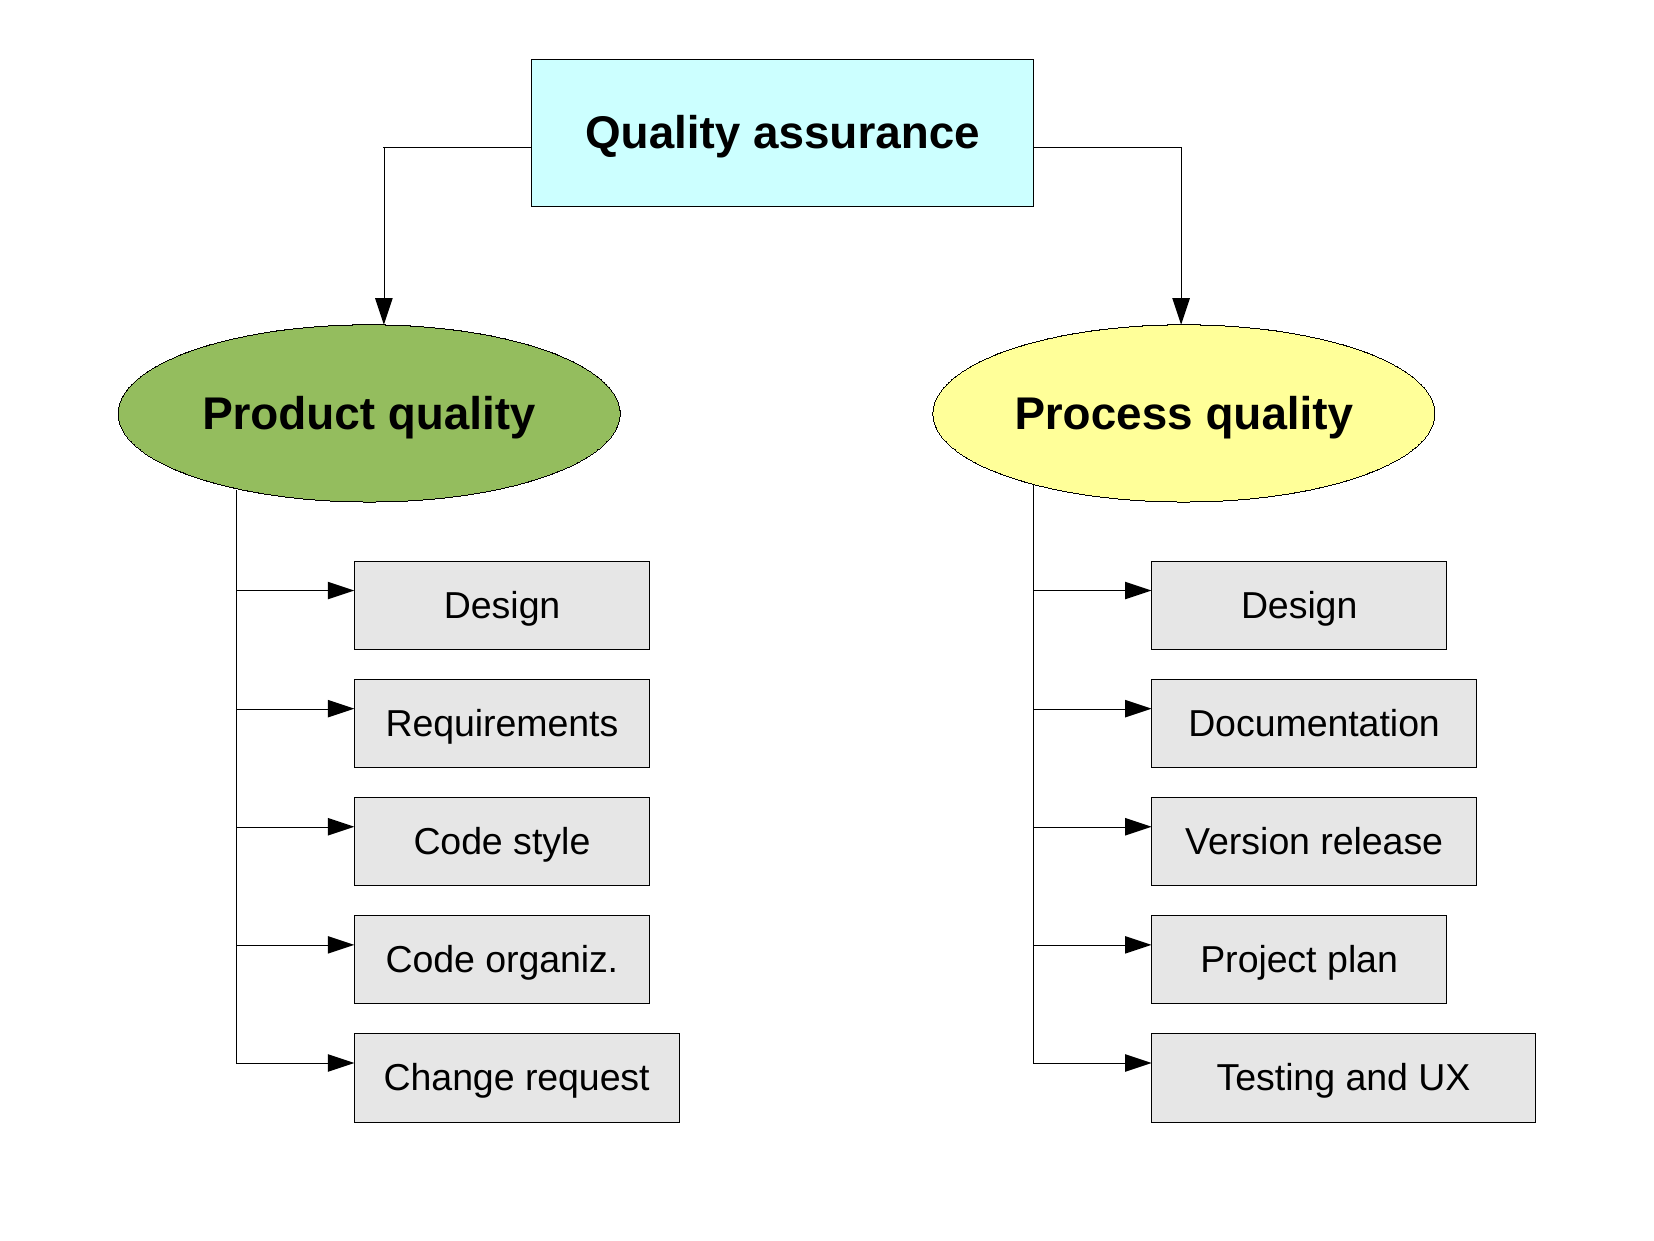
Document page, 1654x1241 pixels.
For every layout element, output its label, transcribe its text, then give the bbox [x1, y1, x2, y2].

text_box Product quality [118, 324, 621, 503]
text_box Code style [354, 797, 650, 886]
text_box Quality assurance [531, 59, 1034, 207]
text_box Design [1151, 561, 1447, 650]
text_box Code organiz. [354, 915, 650, 1004]
text_box Requirements [354, 679, 650, 768]
text_box Process quality [932, 324, 1435, 503]
text_box Documentation [1151, 679, 1477, 768]
text_box Version release [1151, 797, 1477, 886]
text_box Design [354, 561, 650, 650]
text_box Change request [354, 1033, 680, 1123]
text_box Testing and UX [1151, 1033, 1536, 1123]
text_box Project plan [1151, 915, 1447, 1004]
